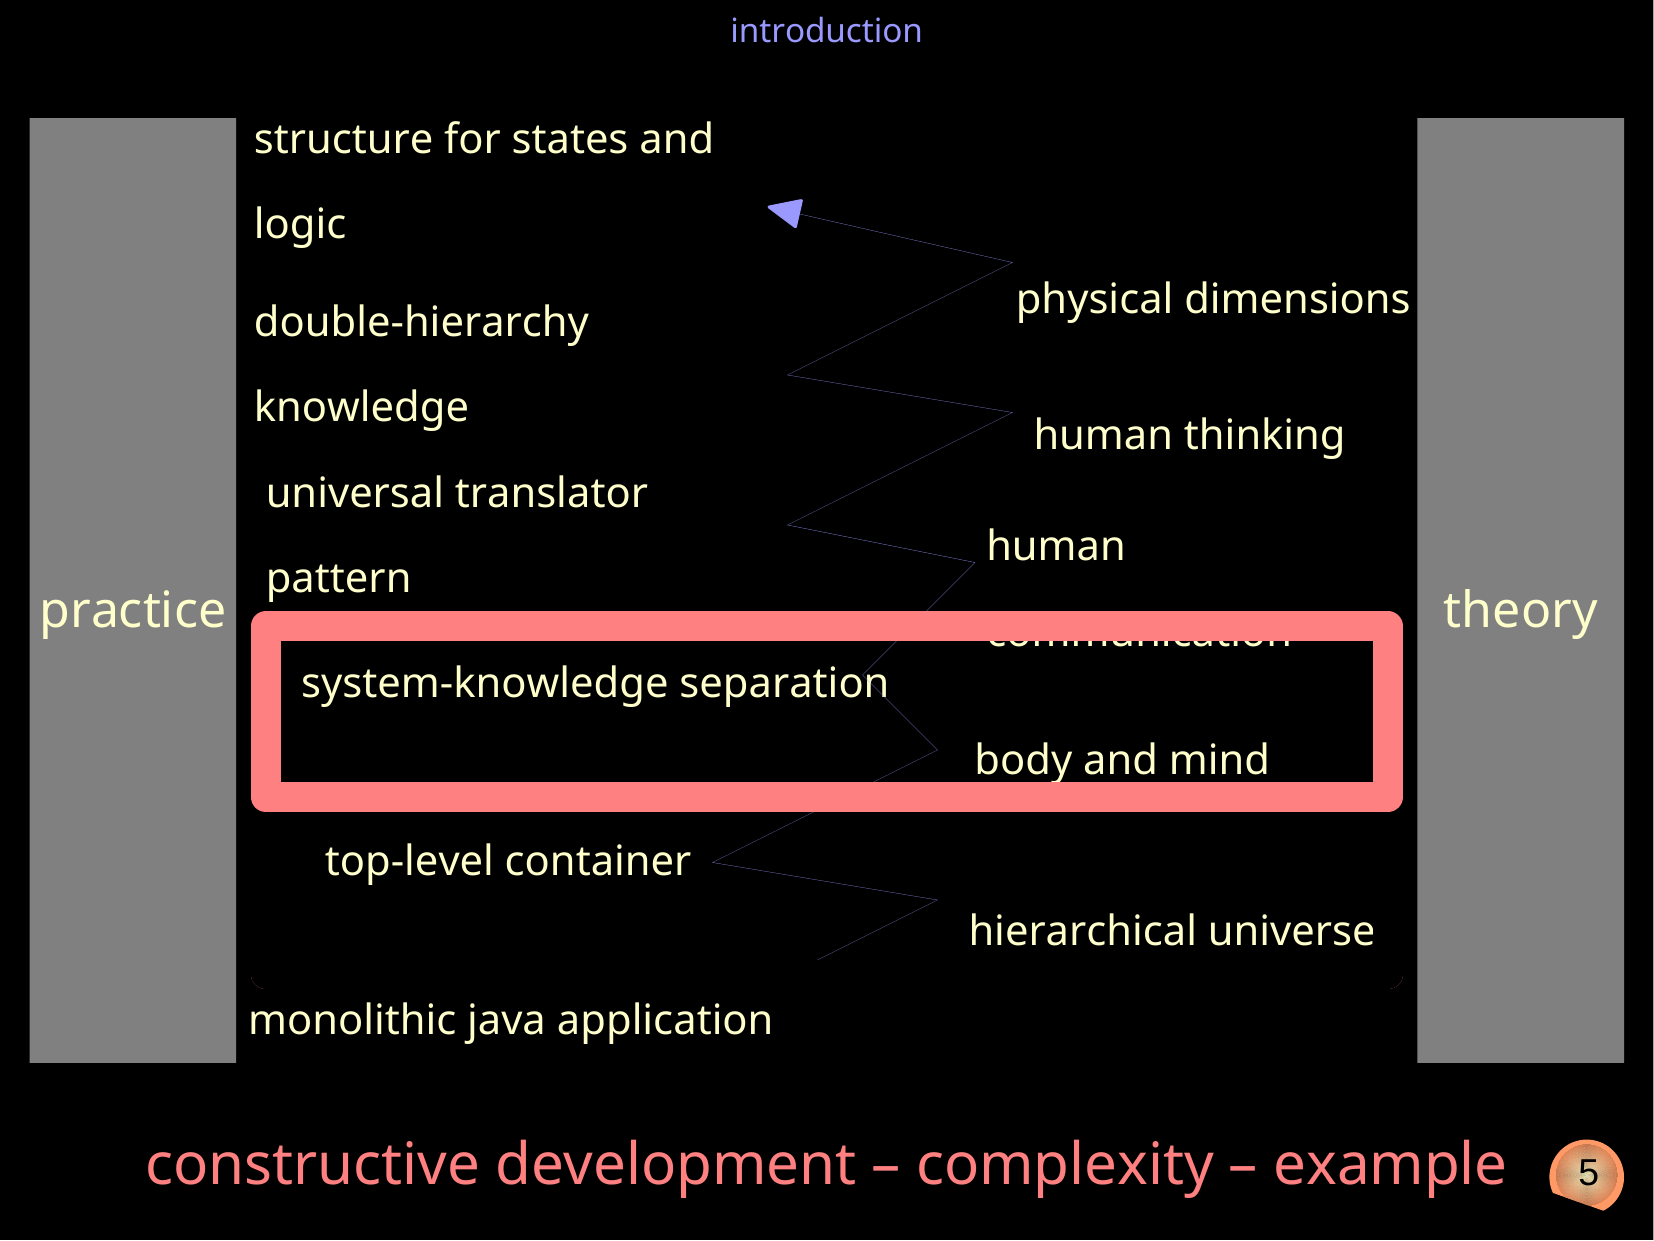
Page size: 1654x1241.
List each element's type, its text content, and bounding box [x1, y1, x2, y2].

text_box physical dimensions [1015, 253, 1430, 313]
text_box [265, 812, 1388, 975]
text_box structure for states and logic [253, 135, 815, 195]
text_box cybop (cybernetics oriented programming) [1558, 1147, 1615, 1204]
text_box cyboi interpreter [1563, 1151, 1611, 1199]
text_box human thinking [1033, 389, 1359, 449]
text_box human communication [986, 543, 1430, 603]
text_box universal translator pattern [265, 490, 798, 550]
text_box monolithic java application [248, 974, 780, 1034]
text_box introduction [0, 0, 1654, 60]
text_box practice [29, 118, 237, 1063]
text_box [265, 625, 1388, 798]
text_box constructive development – complexity – example [118, 1122, 1536, 1211]
text_box theory [1417, 118, 1625, 1063]
text_box double-hierarchy knowledge [253, 318, 815, 378]
